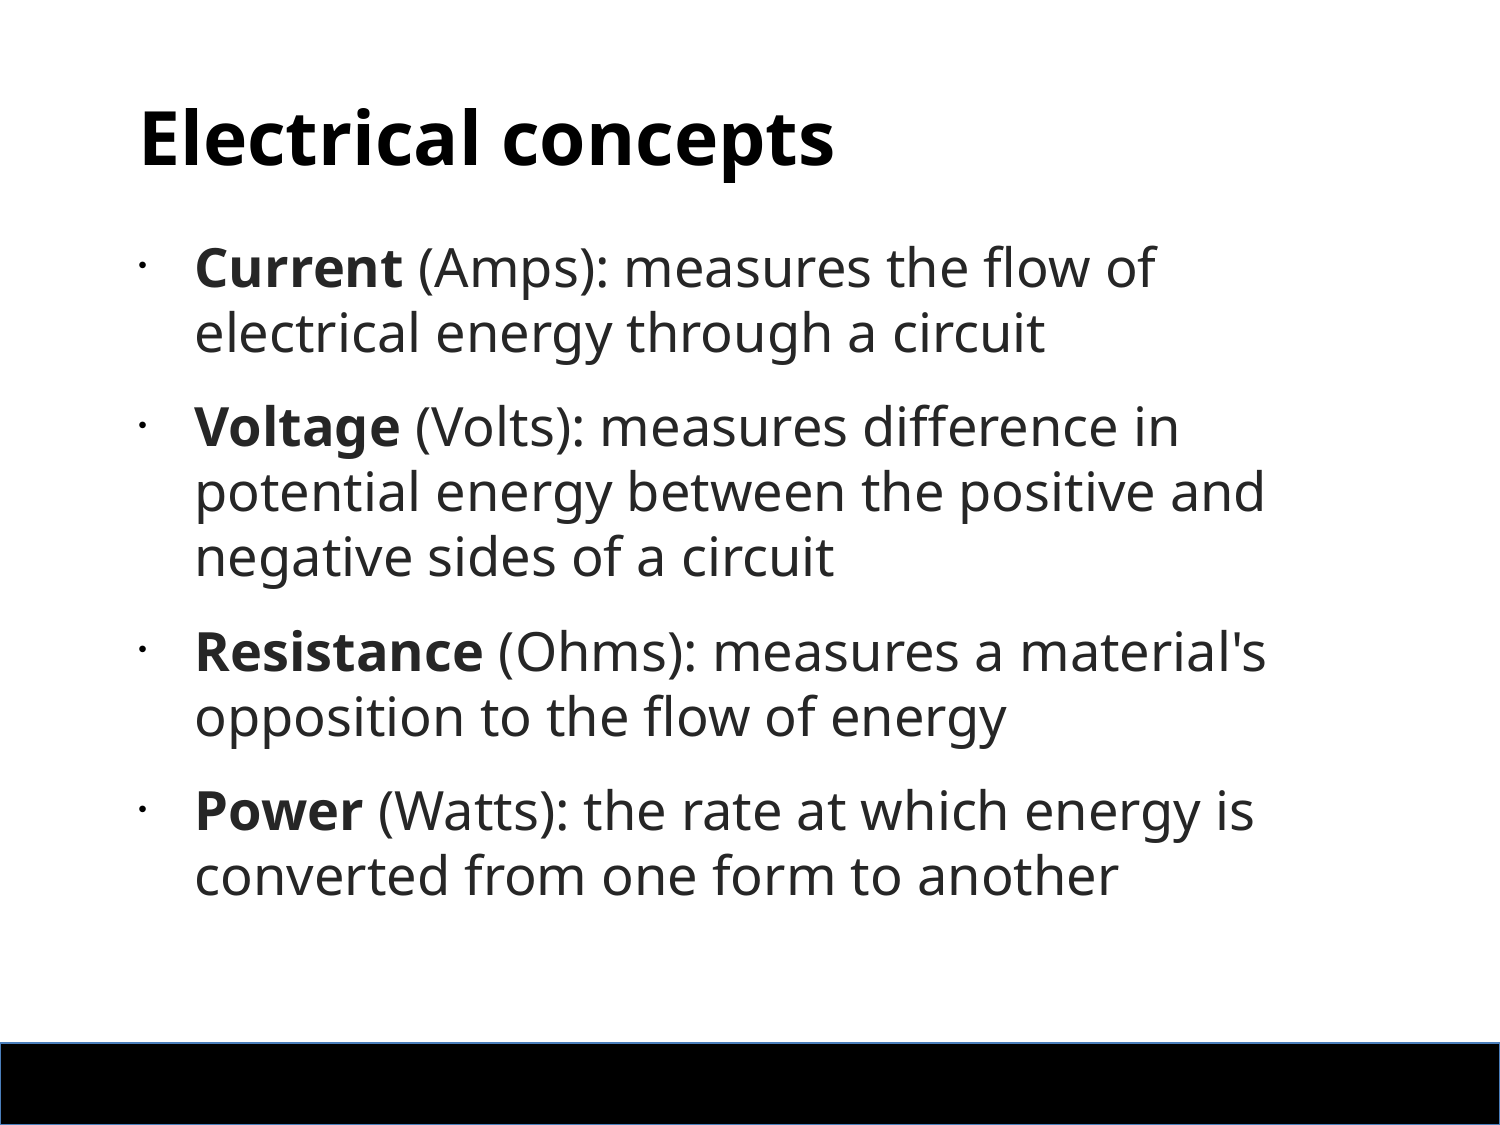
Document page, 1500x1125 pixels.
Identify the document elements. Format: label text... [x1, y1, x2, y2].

title Electrical concepts [123, 82, 1383, 174]
list Current (Amps): measures the flow of electrical energy through a circuit Voltage (Volts): measures difference in potential energy between the positive and negative sides of a circuit Resistance (Ohms): measures a material's opposition to the flow of energy Power (Watts): the rate at which energy is converted from one form to another [123, 225, 1383, 1005]
